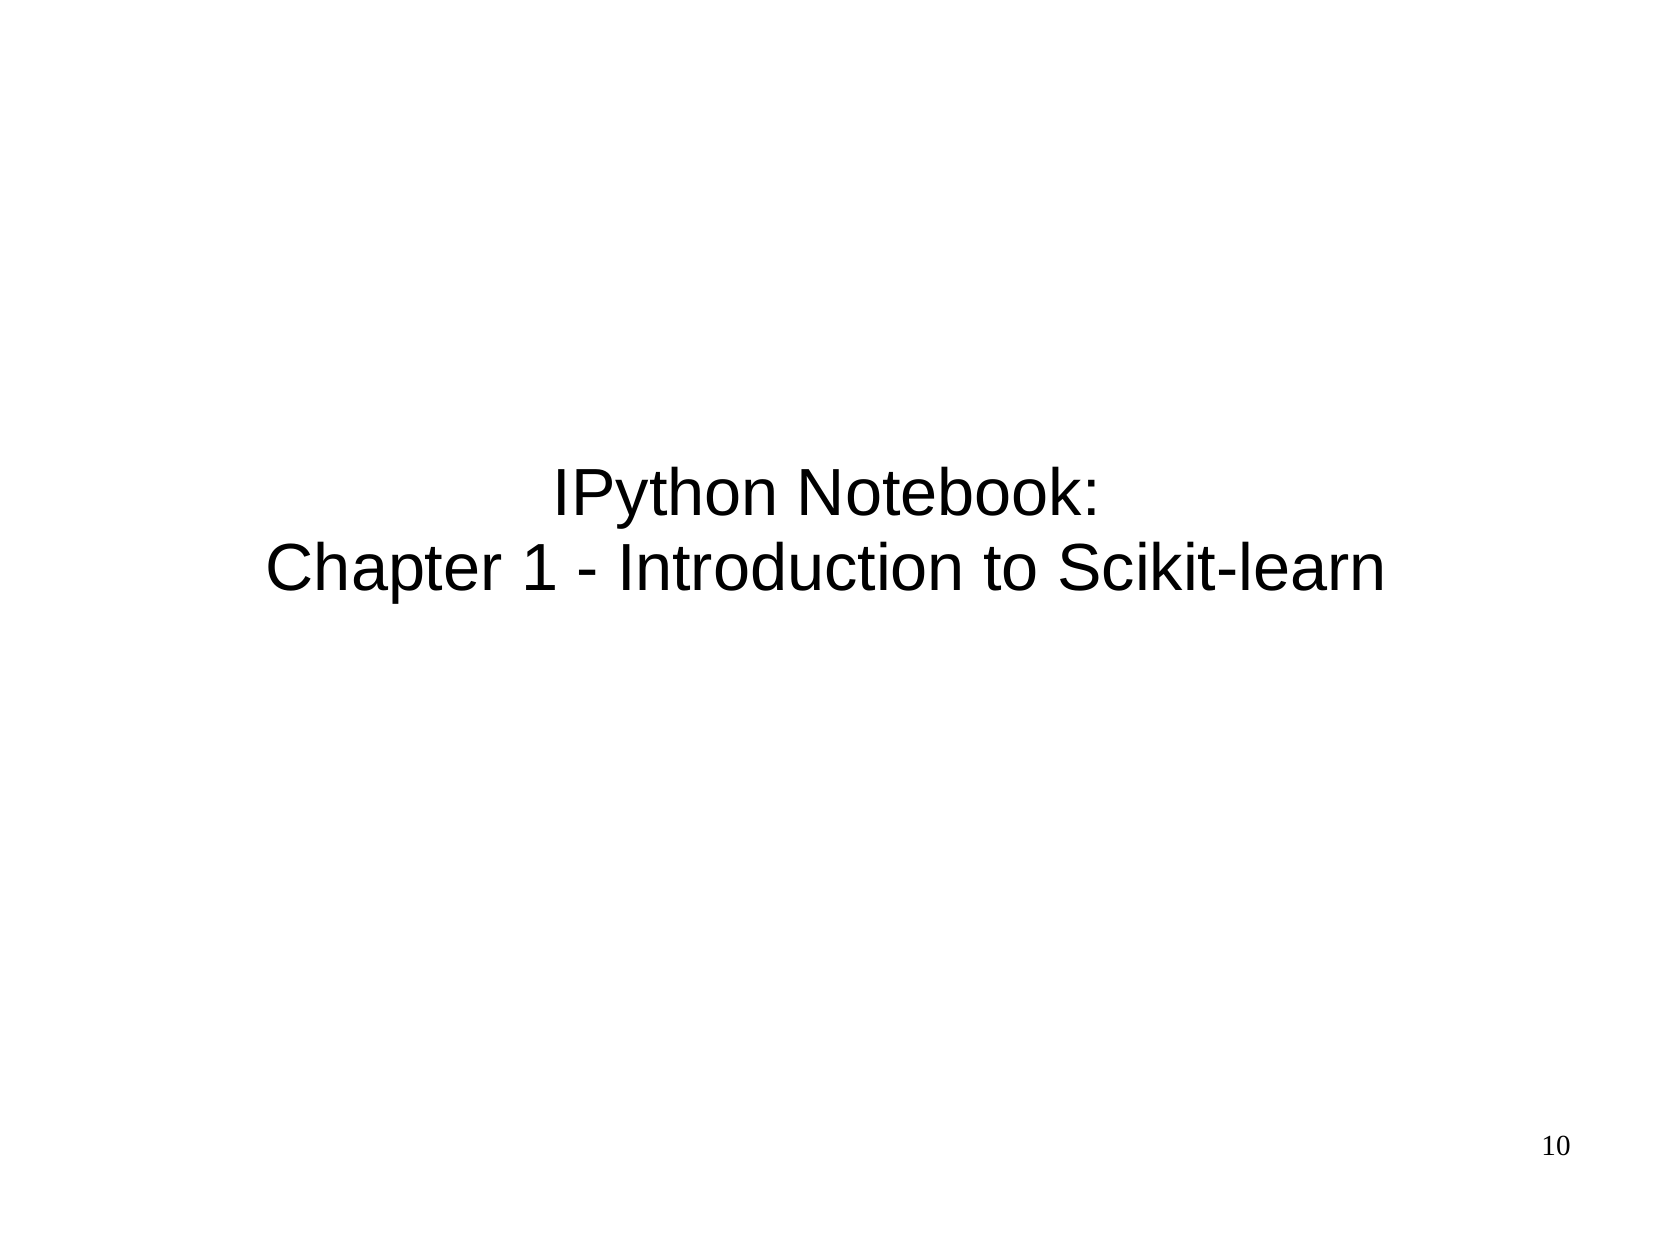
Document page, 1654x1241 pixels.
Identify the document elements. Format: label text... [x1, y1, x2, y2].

subtitle IPython Notebook: Chapter 1 - Introduction to Scikit-learn [82, 49, 1571, 1010]
